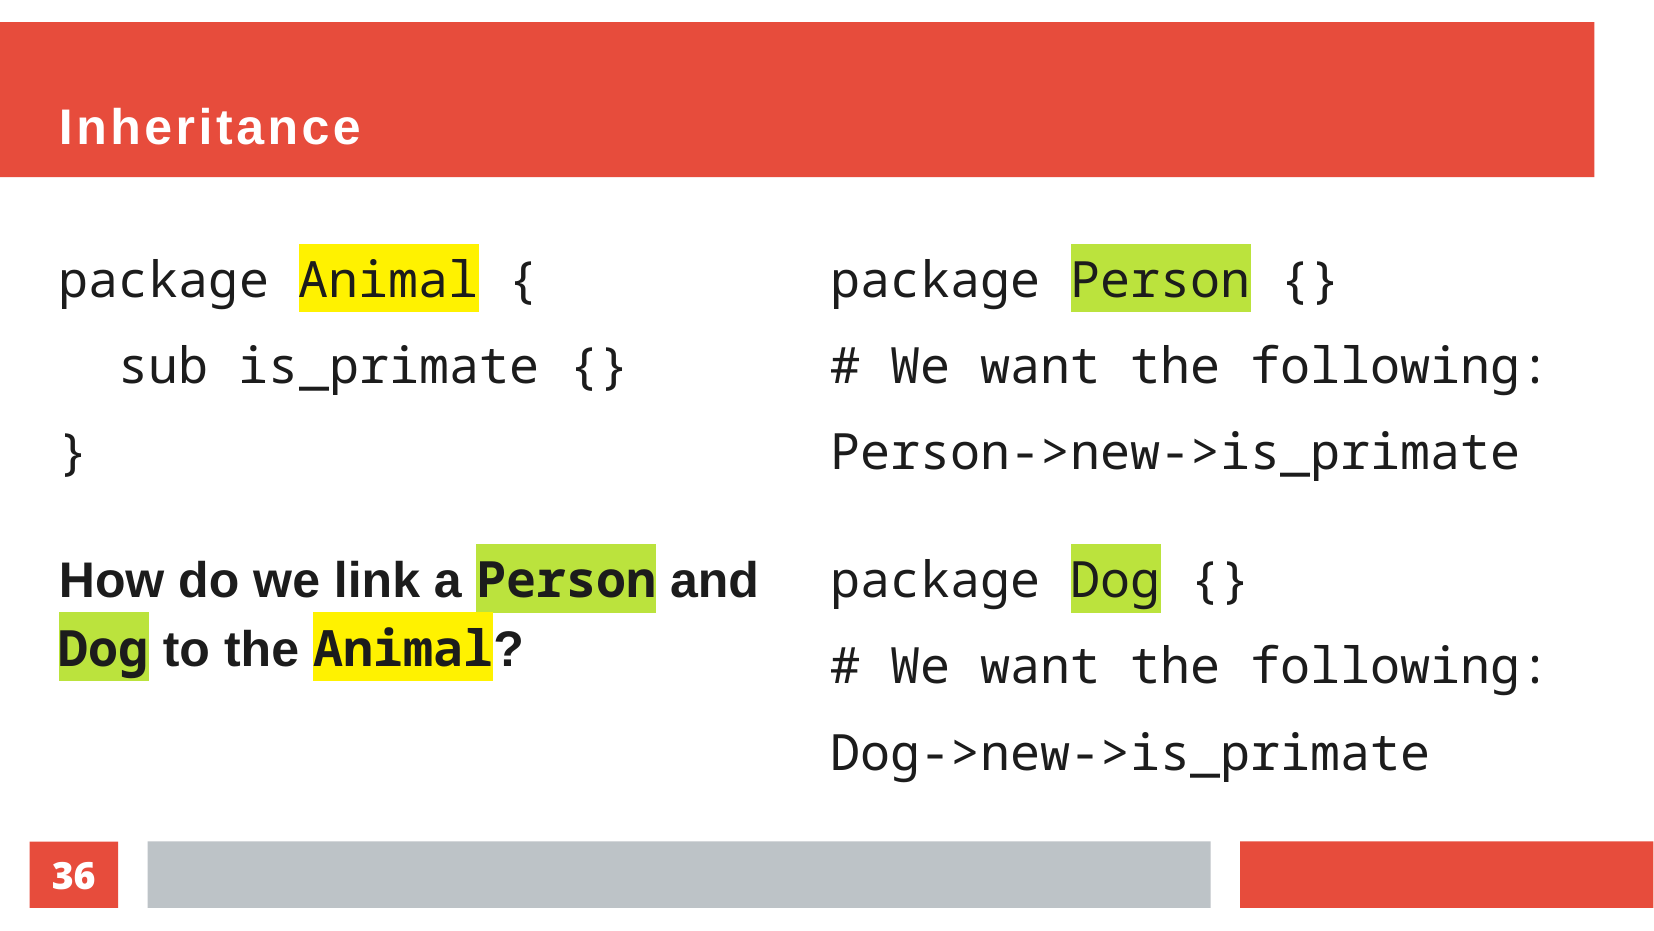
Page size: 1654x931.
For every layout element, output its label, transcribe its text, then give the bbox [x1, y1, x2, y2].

list package Animal { sub is_primate {} } [59, 243, 794, 519]
title Inheritance [59, 44, 1595, 156]
list How do we link a Person and Dog to the Animal? [59, 544, 794, 819]
list package Dog {} # We want the following: Dog->new->is_primate [830, 544, 1566, 819]
list package Person {} # We want the following: Person->new->is_primate [830, 243, 1566, 519]
